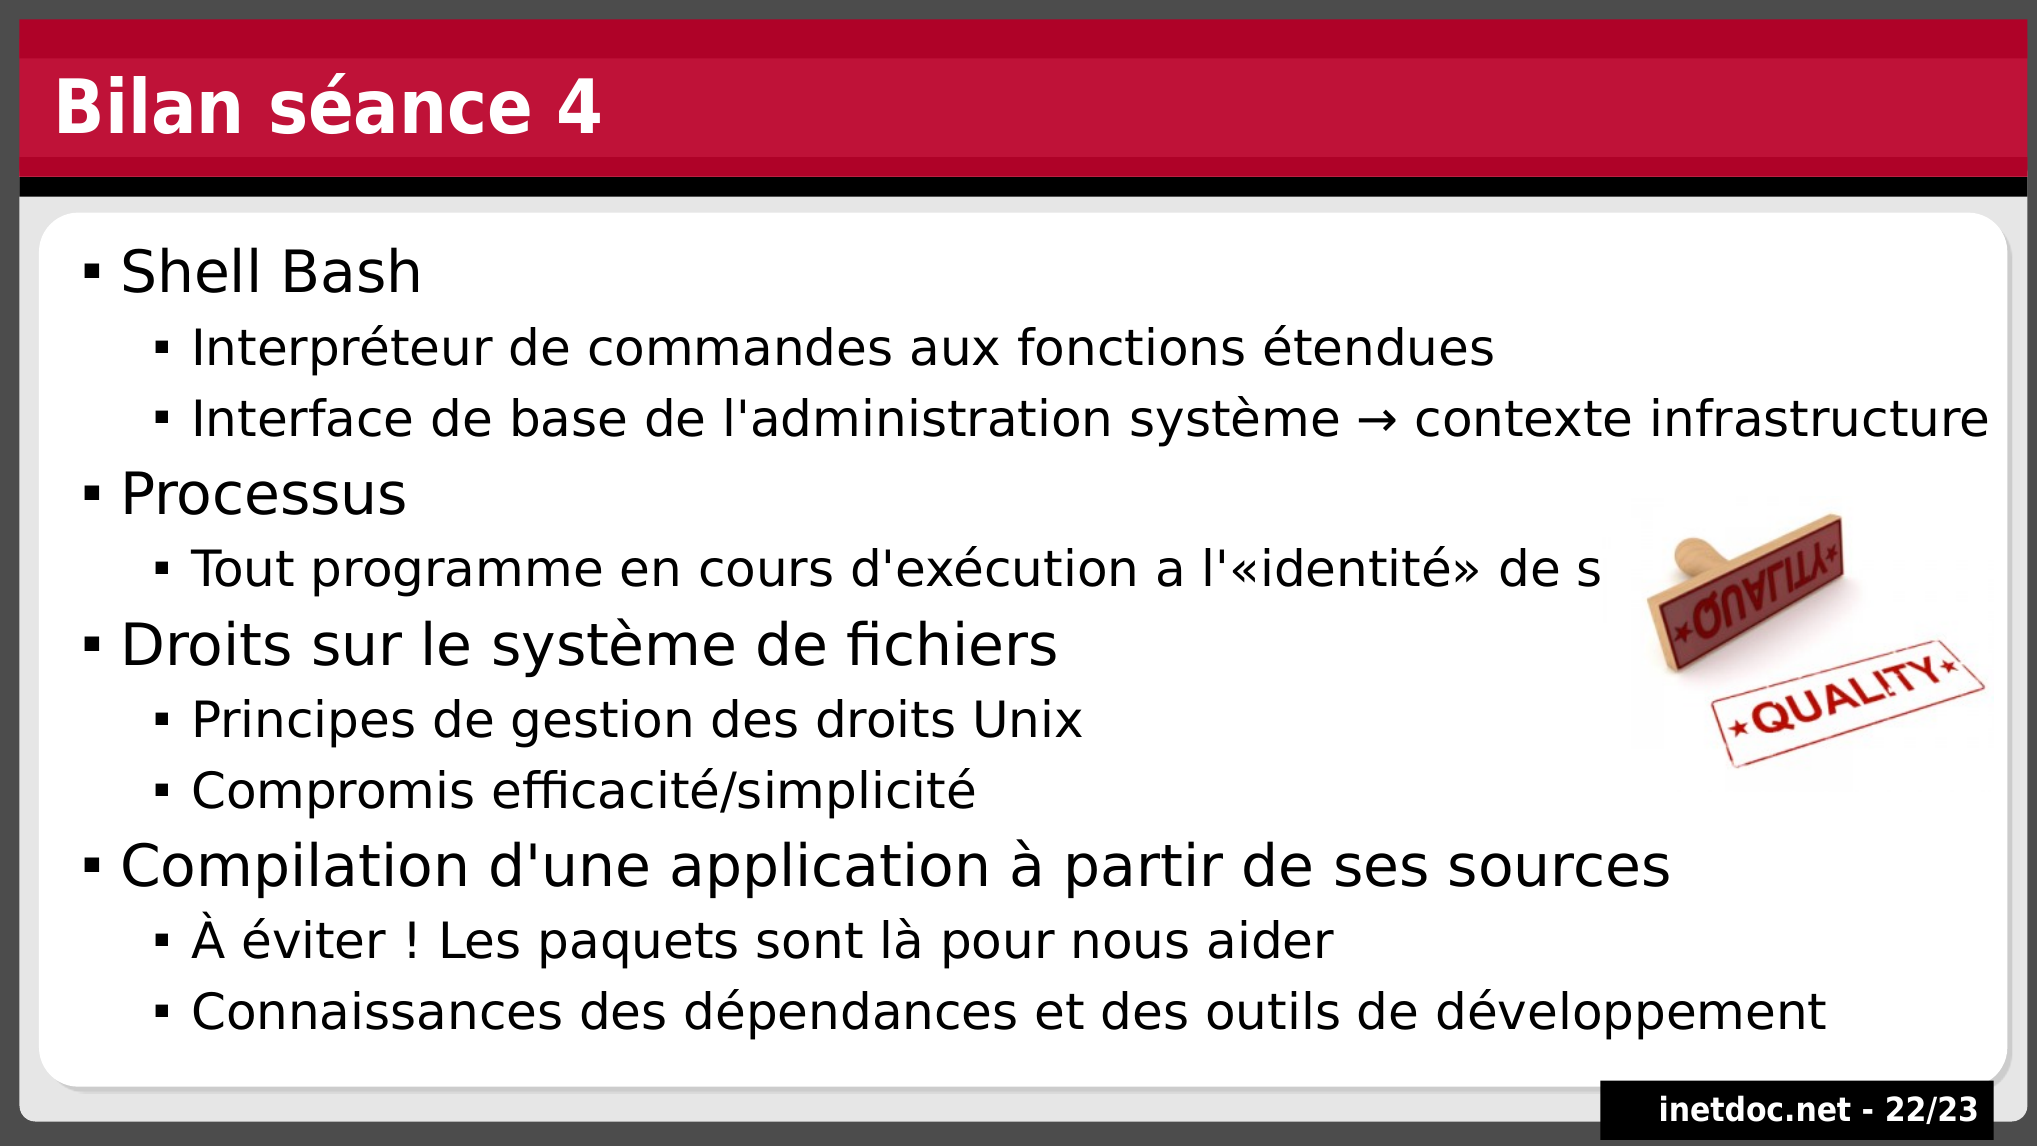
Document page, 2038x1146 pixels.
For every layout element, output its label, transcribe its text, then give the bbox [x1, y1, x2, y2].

text_box inetdoc.net - <numéro>/23 [1600, 1080, 1994, 1140]
text_box Shell Bash Interpréteur de commandes aux fonctions étendues Interface de base de l'administration système → contexte infrastructure Processus Tout programme en cours d'exécution a l'«identité» de son propriétaire Droits sur le système de fichiers Principes de gestion des droits Unix Compromis efficacité/simplicité Compilation d'une application à partir de ses sources À éviter ! Les paquets sont là pour nous aider Connaissances des dépendances et des outils de développement [38, 212, 2008, 1087]
text_box [19, 19, 2028, 59]
text_box [19, 157, 2028, 1122]
text_box Bilan séance 4 [19, 59, 2028, 157]
picture [1600, 496, 1994, 792]
